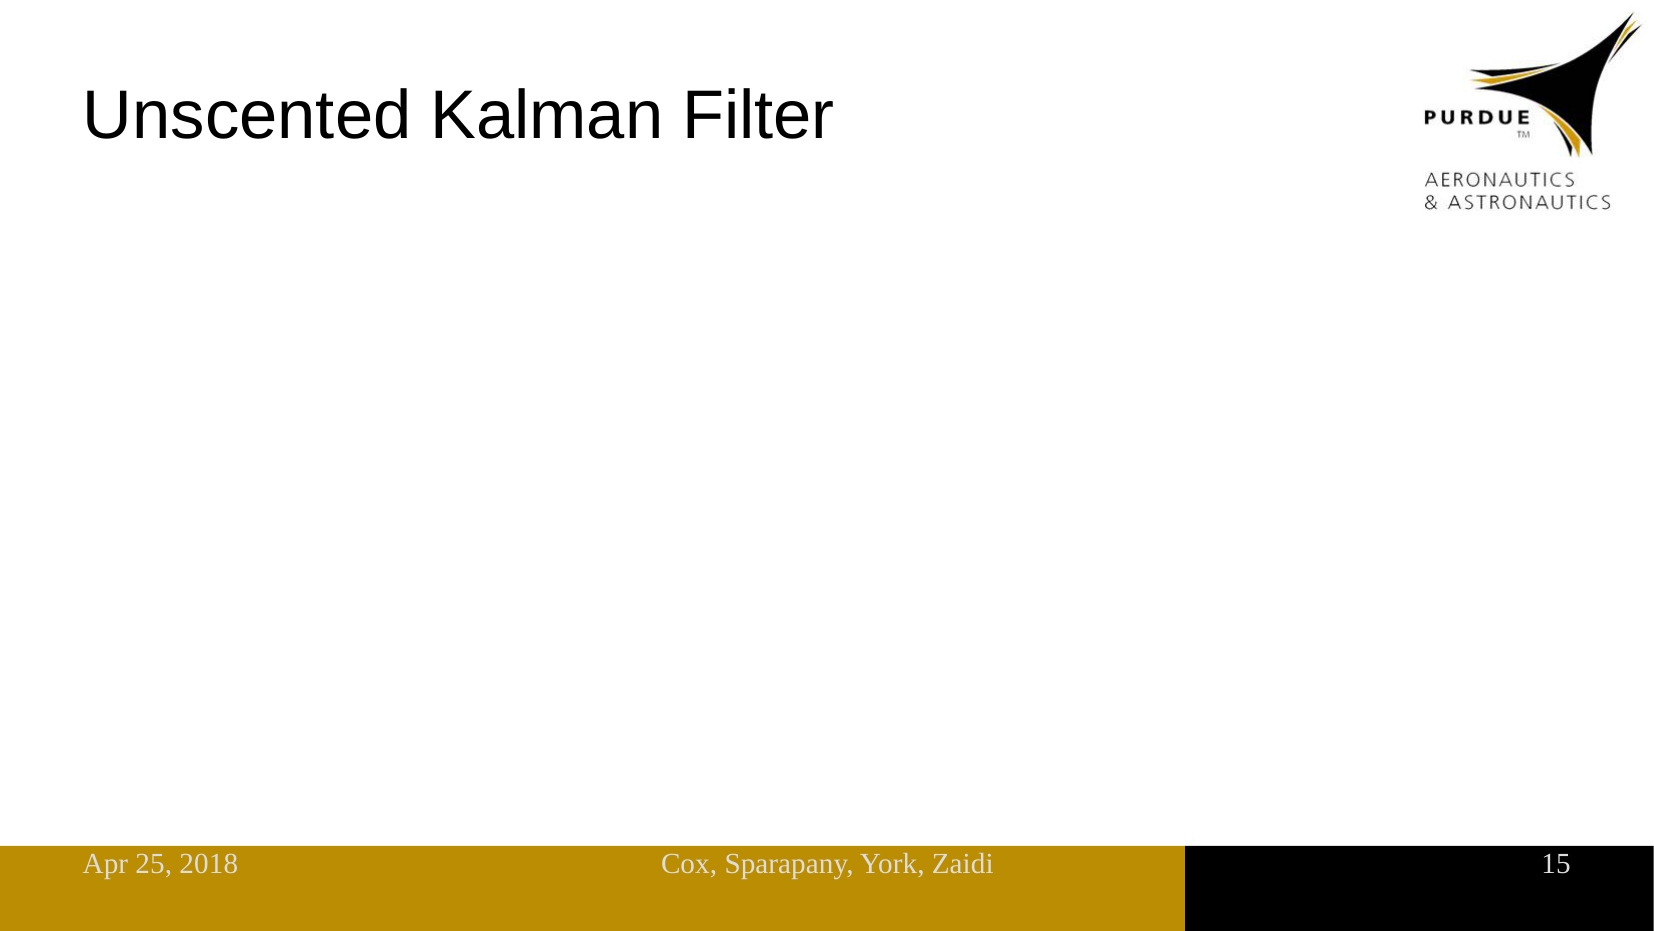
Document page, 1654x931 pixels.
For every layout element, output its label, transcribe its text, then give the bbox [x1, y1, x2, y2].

picture [1415, 0, 1654, 218]
title Unscented Kalman Filter [82, 37, 1571, 193]
